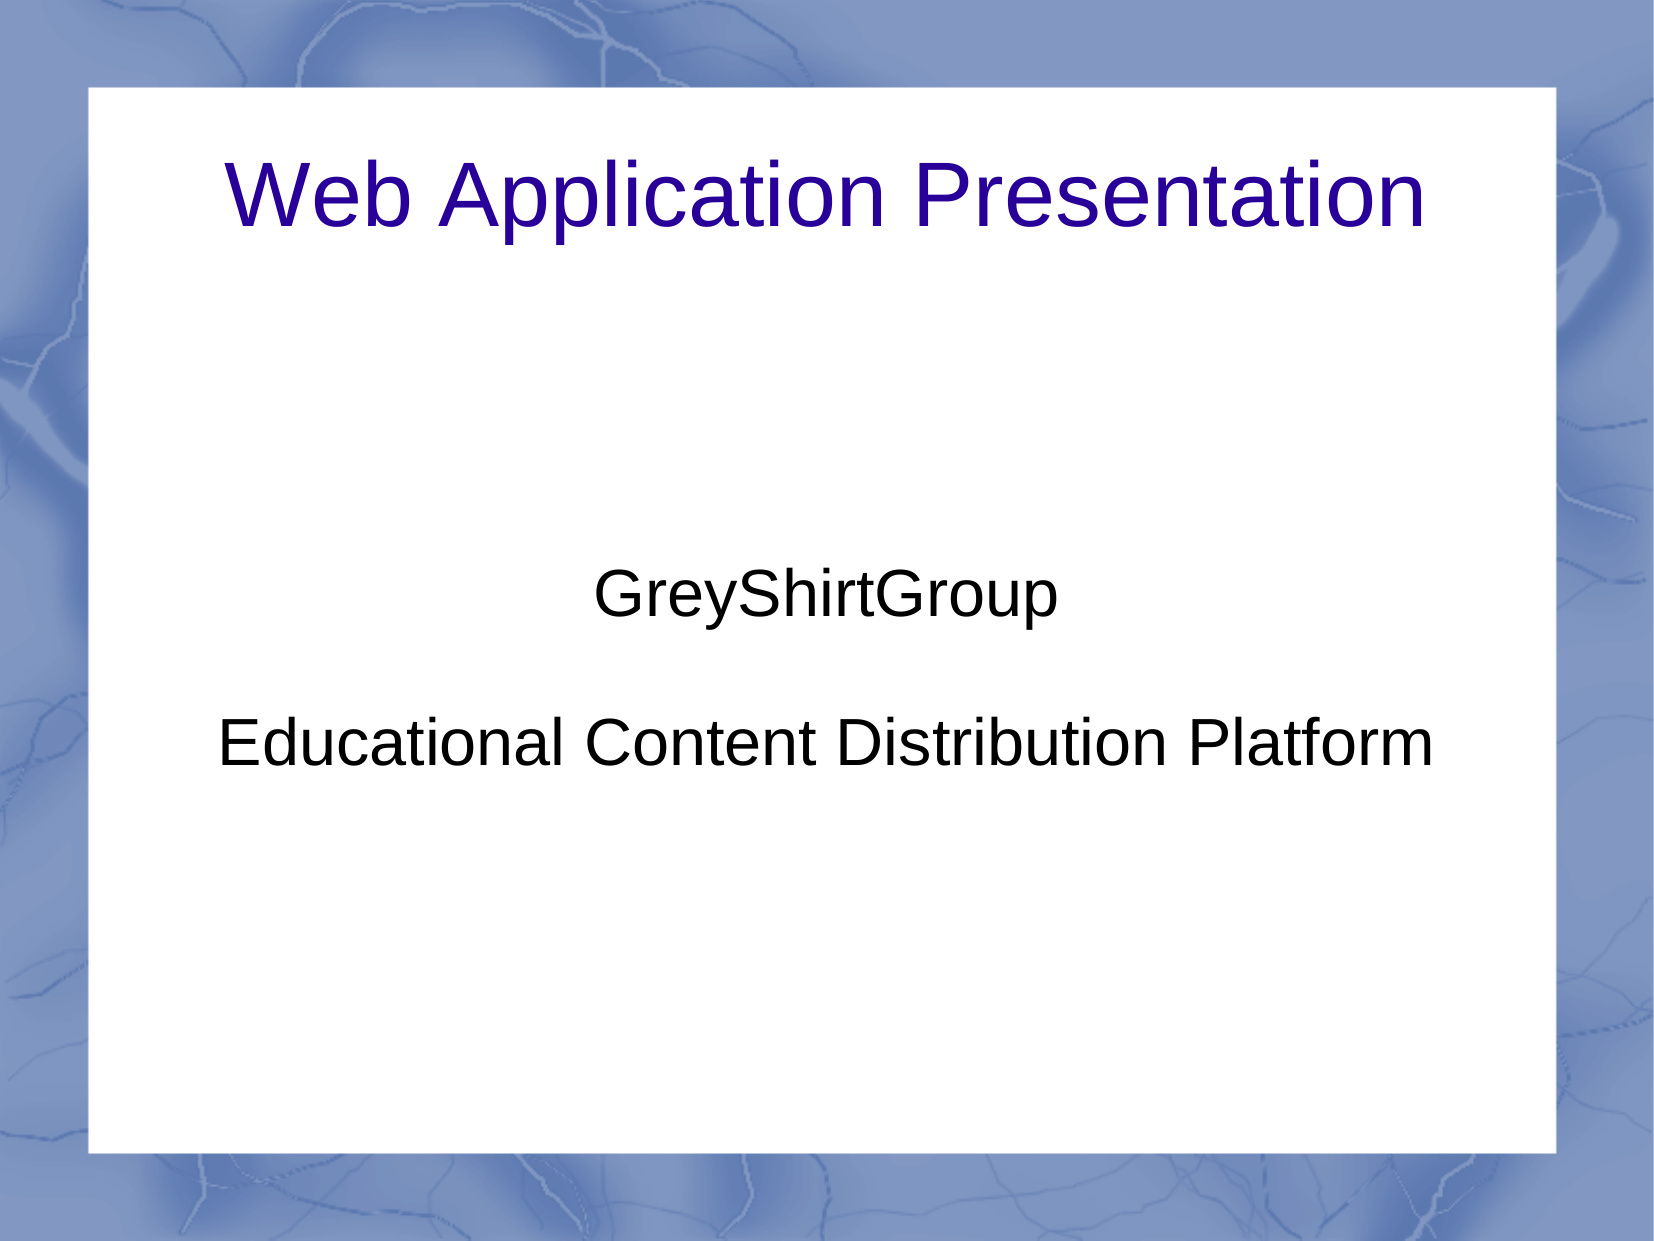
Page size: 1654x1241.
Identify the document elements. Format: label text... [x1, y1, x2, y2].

picture [0, 0, 1654, 1241]
subtitle GreyShirtGroup Educational Content Distribution Platform [147, 325, 1506, 1010]
title Web Application Presentation [118, 90, 1536, 298]
